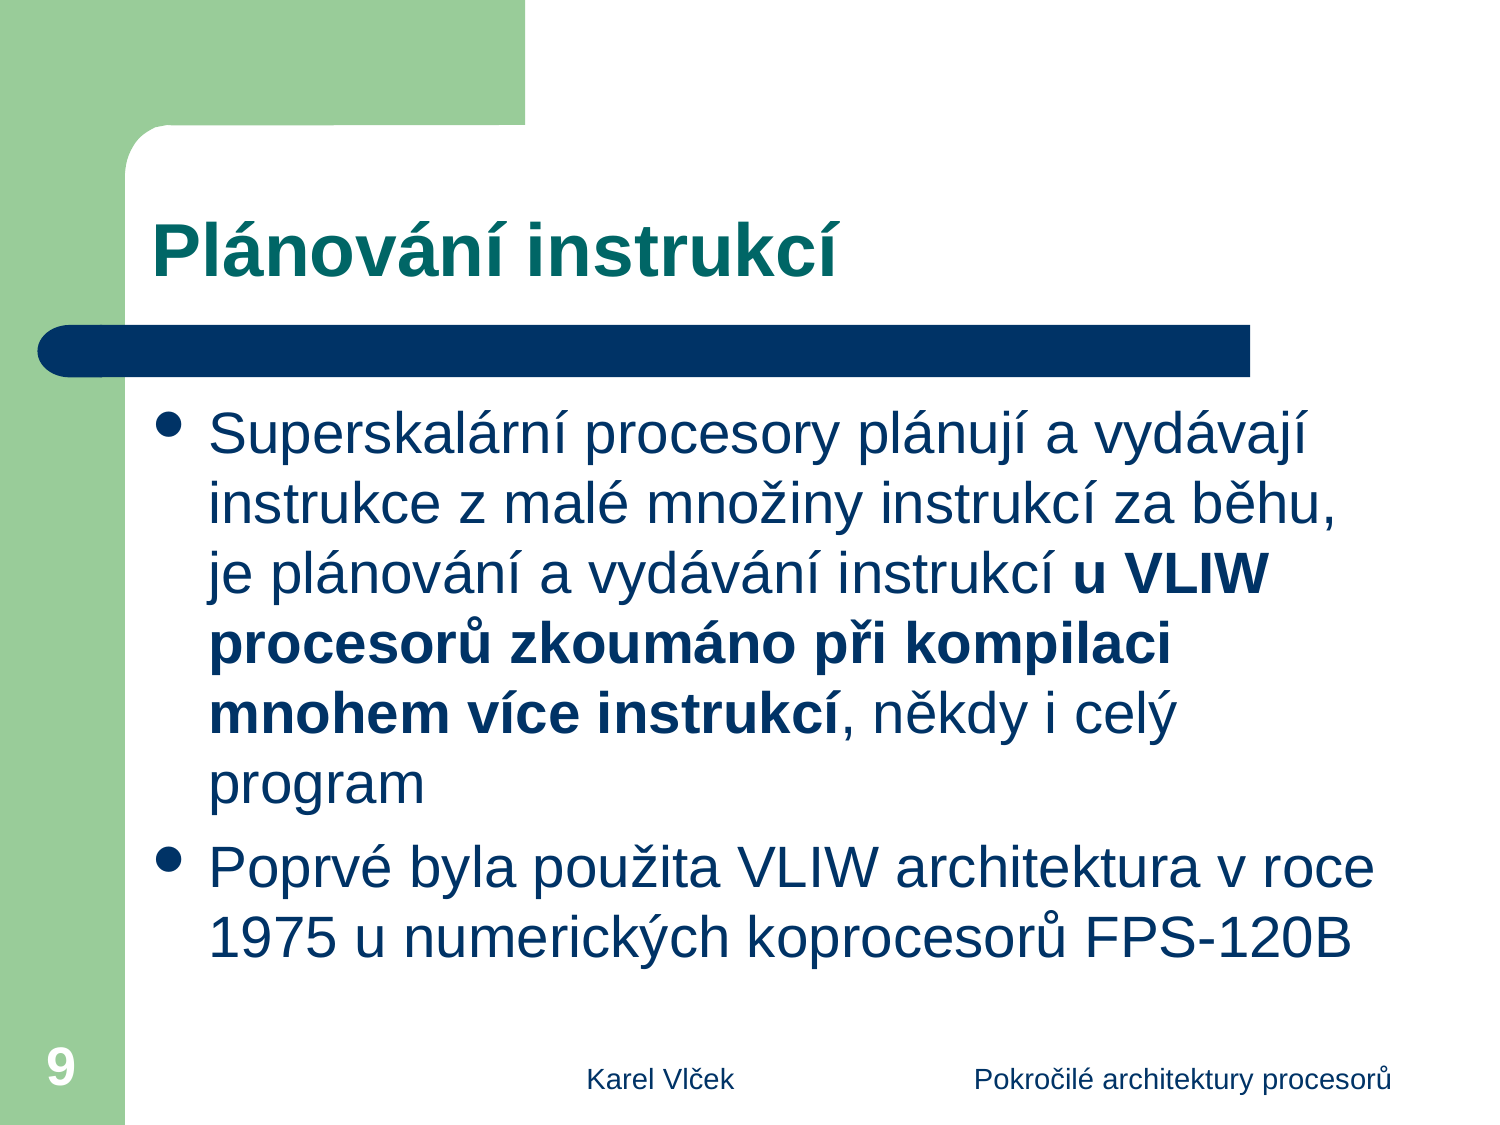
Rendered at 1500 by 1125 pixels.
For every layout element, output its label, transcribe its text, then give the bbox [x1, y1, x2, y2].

list Superskalární procesory plánují a vydávají instrukce z malé množiny instrukcí za běhu, je plánování a vydávání instrukcí u VLIW procesorů zkoumáno při kompilaci mnohem více instrukcí, někdy i celý program Poprvé byla použita VLIW architektura v roce 1975 u numerických koprocesorů FPS-120B [137, 387, 1400, 999]
title Plánování instrukcí [136, 136, 1414, 301]
